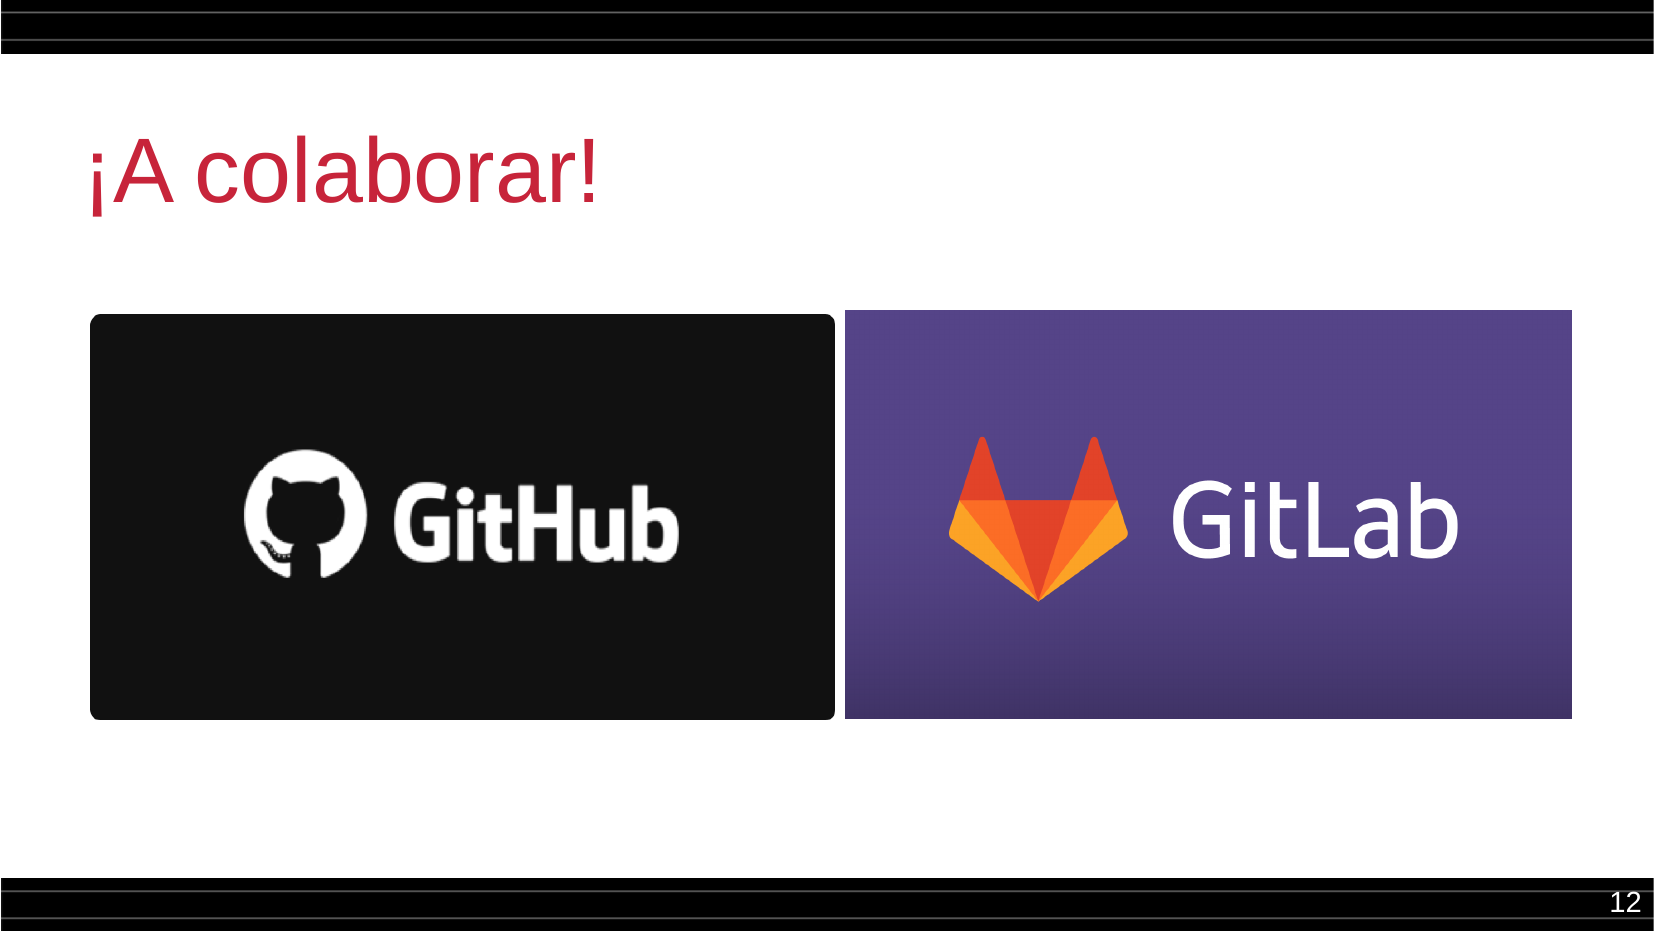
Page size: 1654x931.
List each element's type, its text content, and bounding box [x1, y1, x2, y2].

title ¡A colaborar! [82, 92, 1571, 249]
picture [1, 878, 1654, 931]
picture [90, 314, 835, 721]
picture [845, 310, 1572, 719]
picture [1, 0, 1654, 54]
